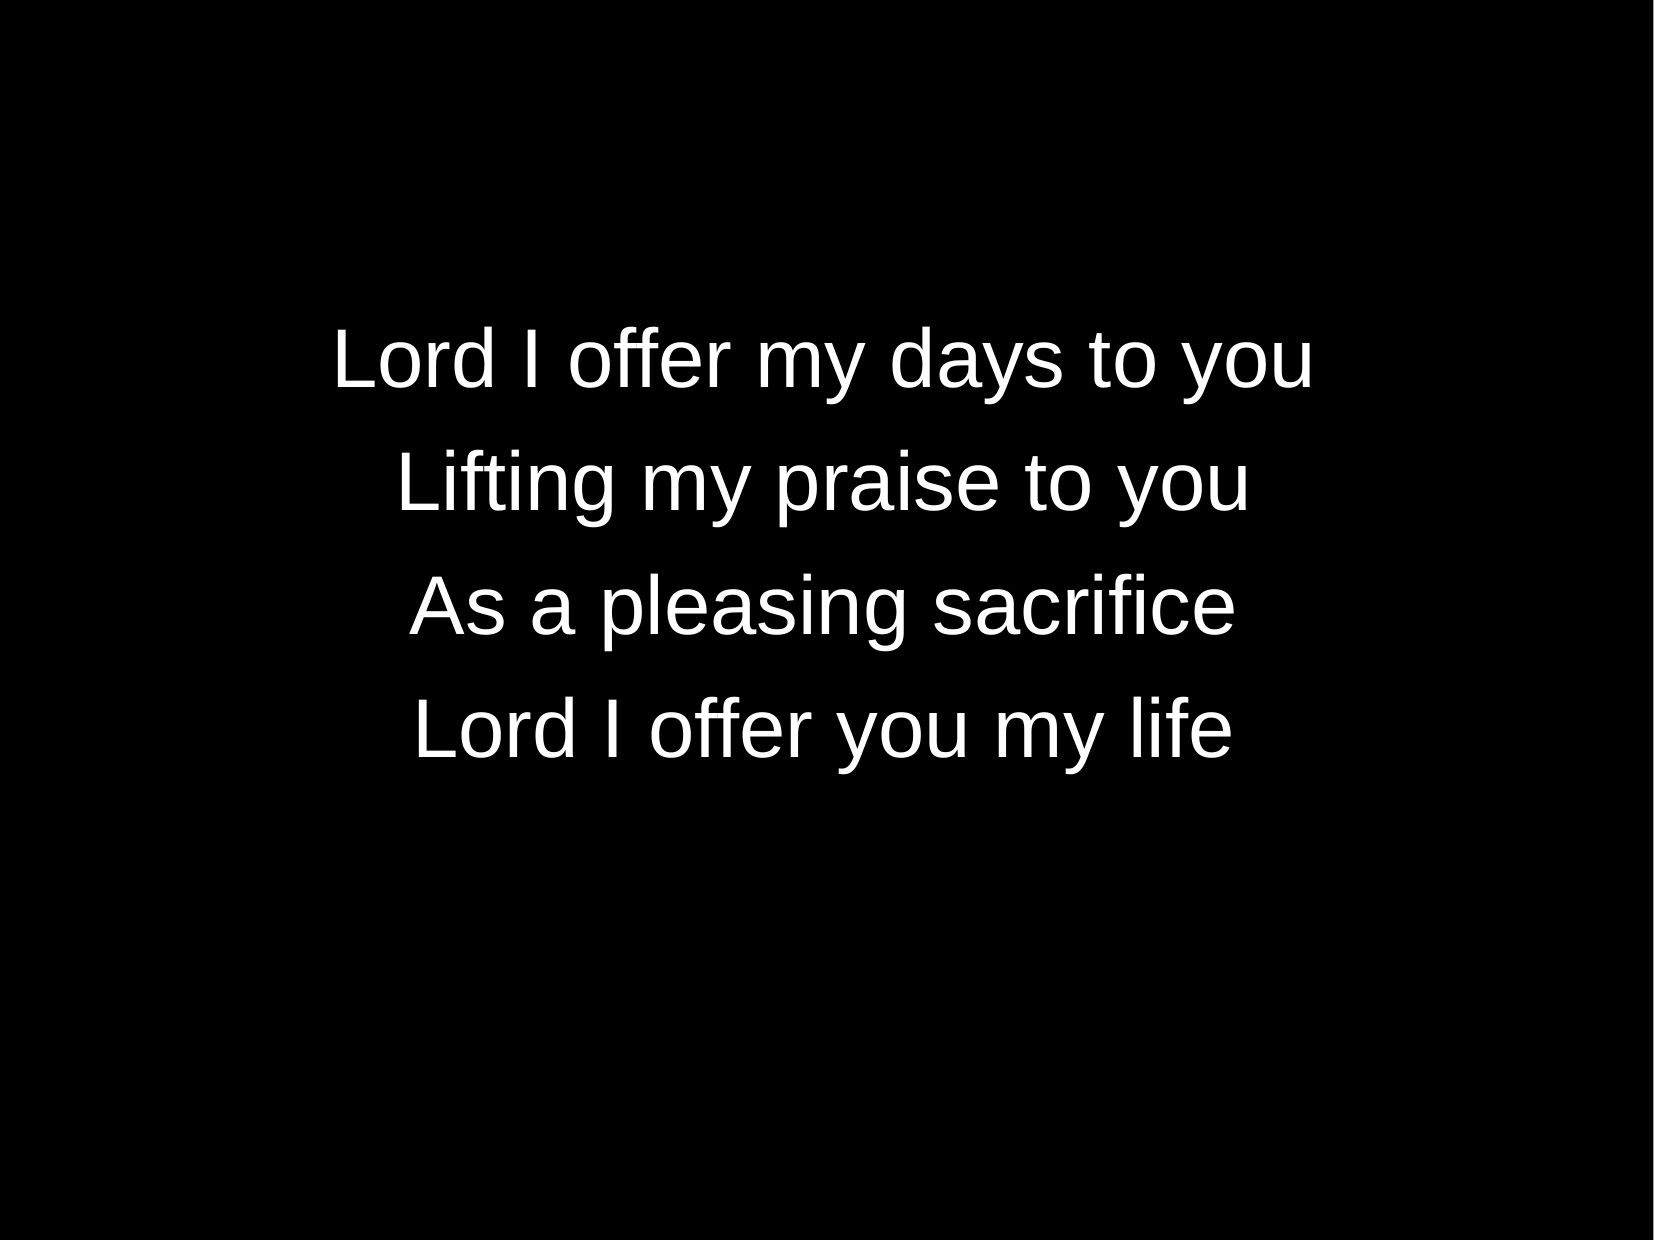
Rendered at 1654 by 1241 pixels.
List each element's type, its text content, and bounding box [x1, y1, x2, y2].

list Lord I offer my days to you Lifting my praise to you As a pleasing sacrifice Lord I offer you my life [0, 307, 1654, 1027]
